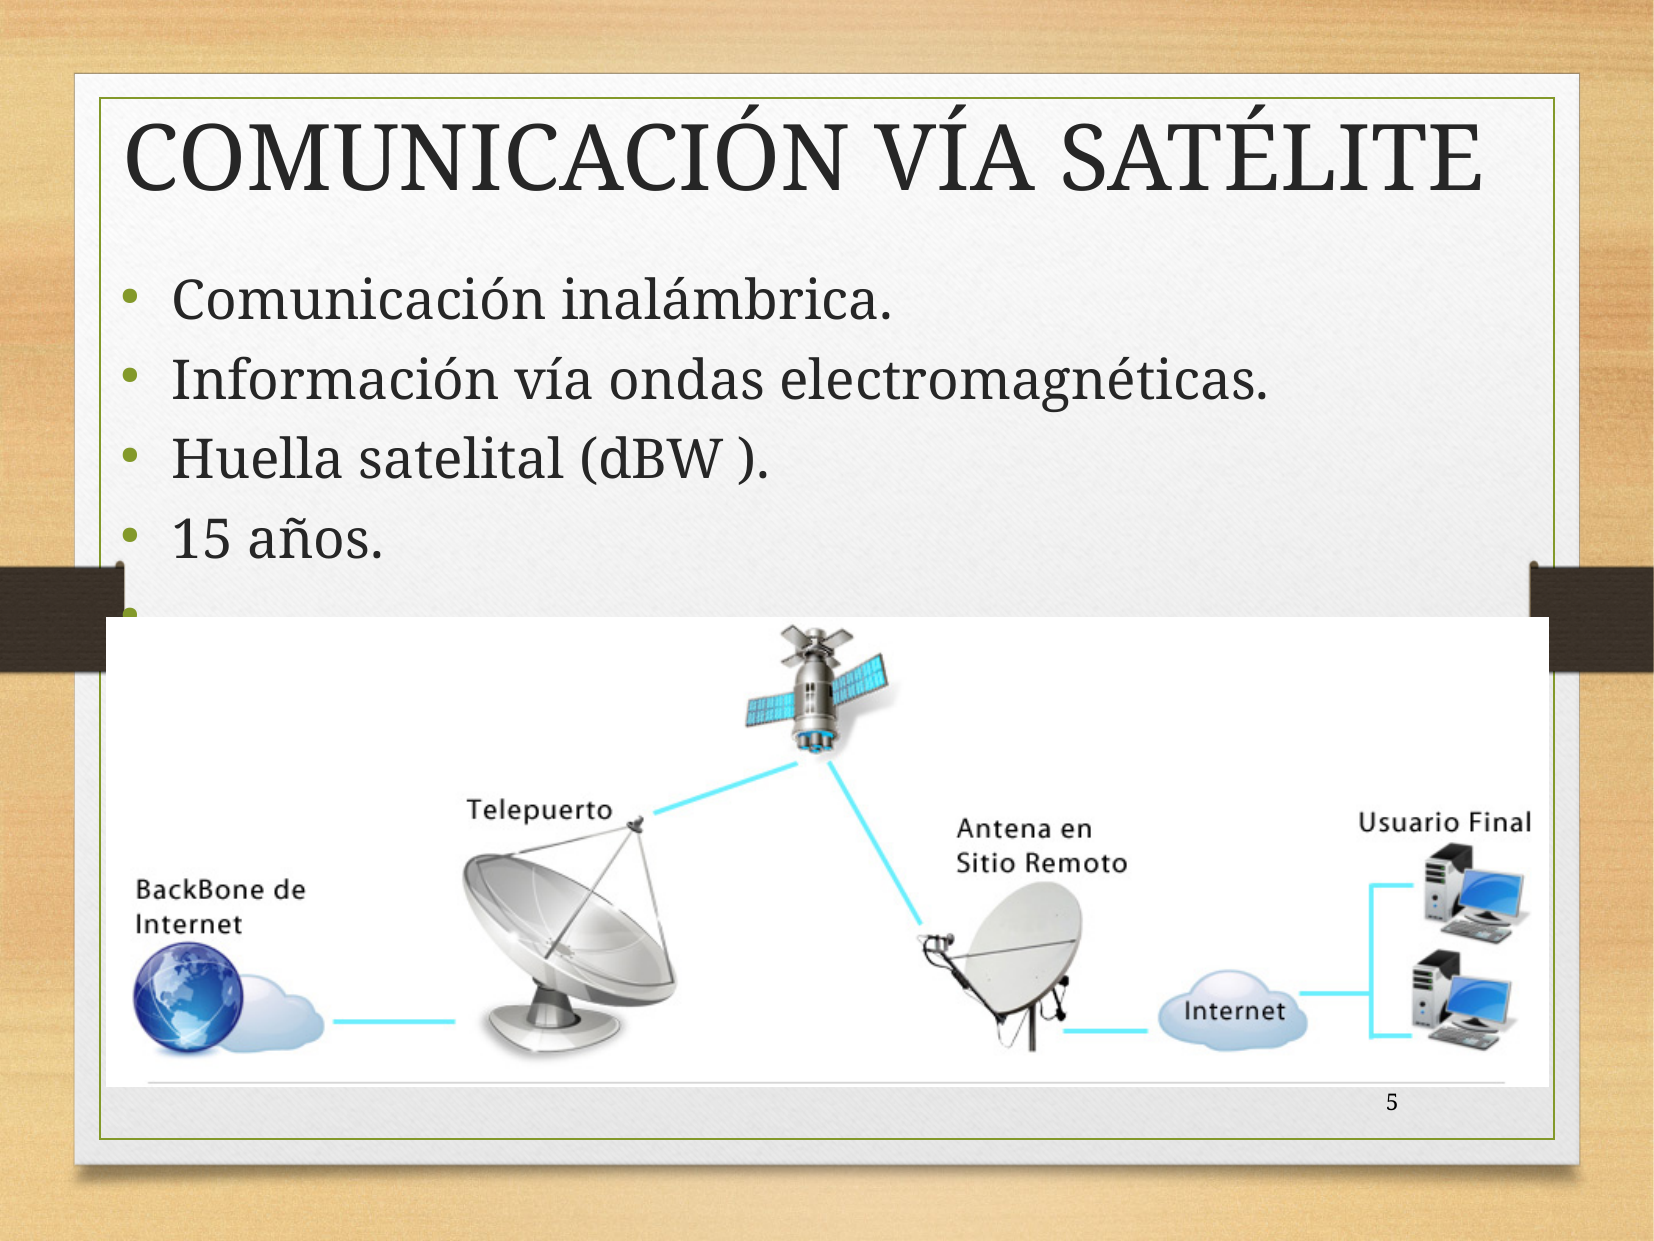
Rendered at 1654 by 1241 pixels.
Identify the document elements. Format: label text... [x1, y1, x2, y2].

text_box [1370, 1087, 1443, 1129]
picture [106, 617, 1549, 1087]
title COMUNICACIÓN VÍA SATÉLITE [60, 49, 1549, 257]
list Comunicación inalámbrica. Información vía ondas electromagnéticas. Huella satelital (dBW ). 15 años. [105, 256, 1594, 1054]
